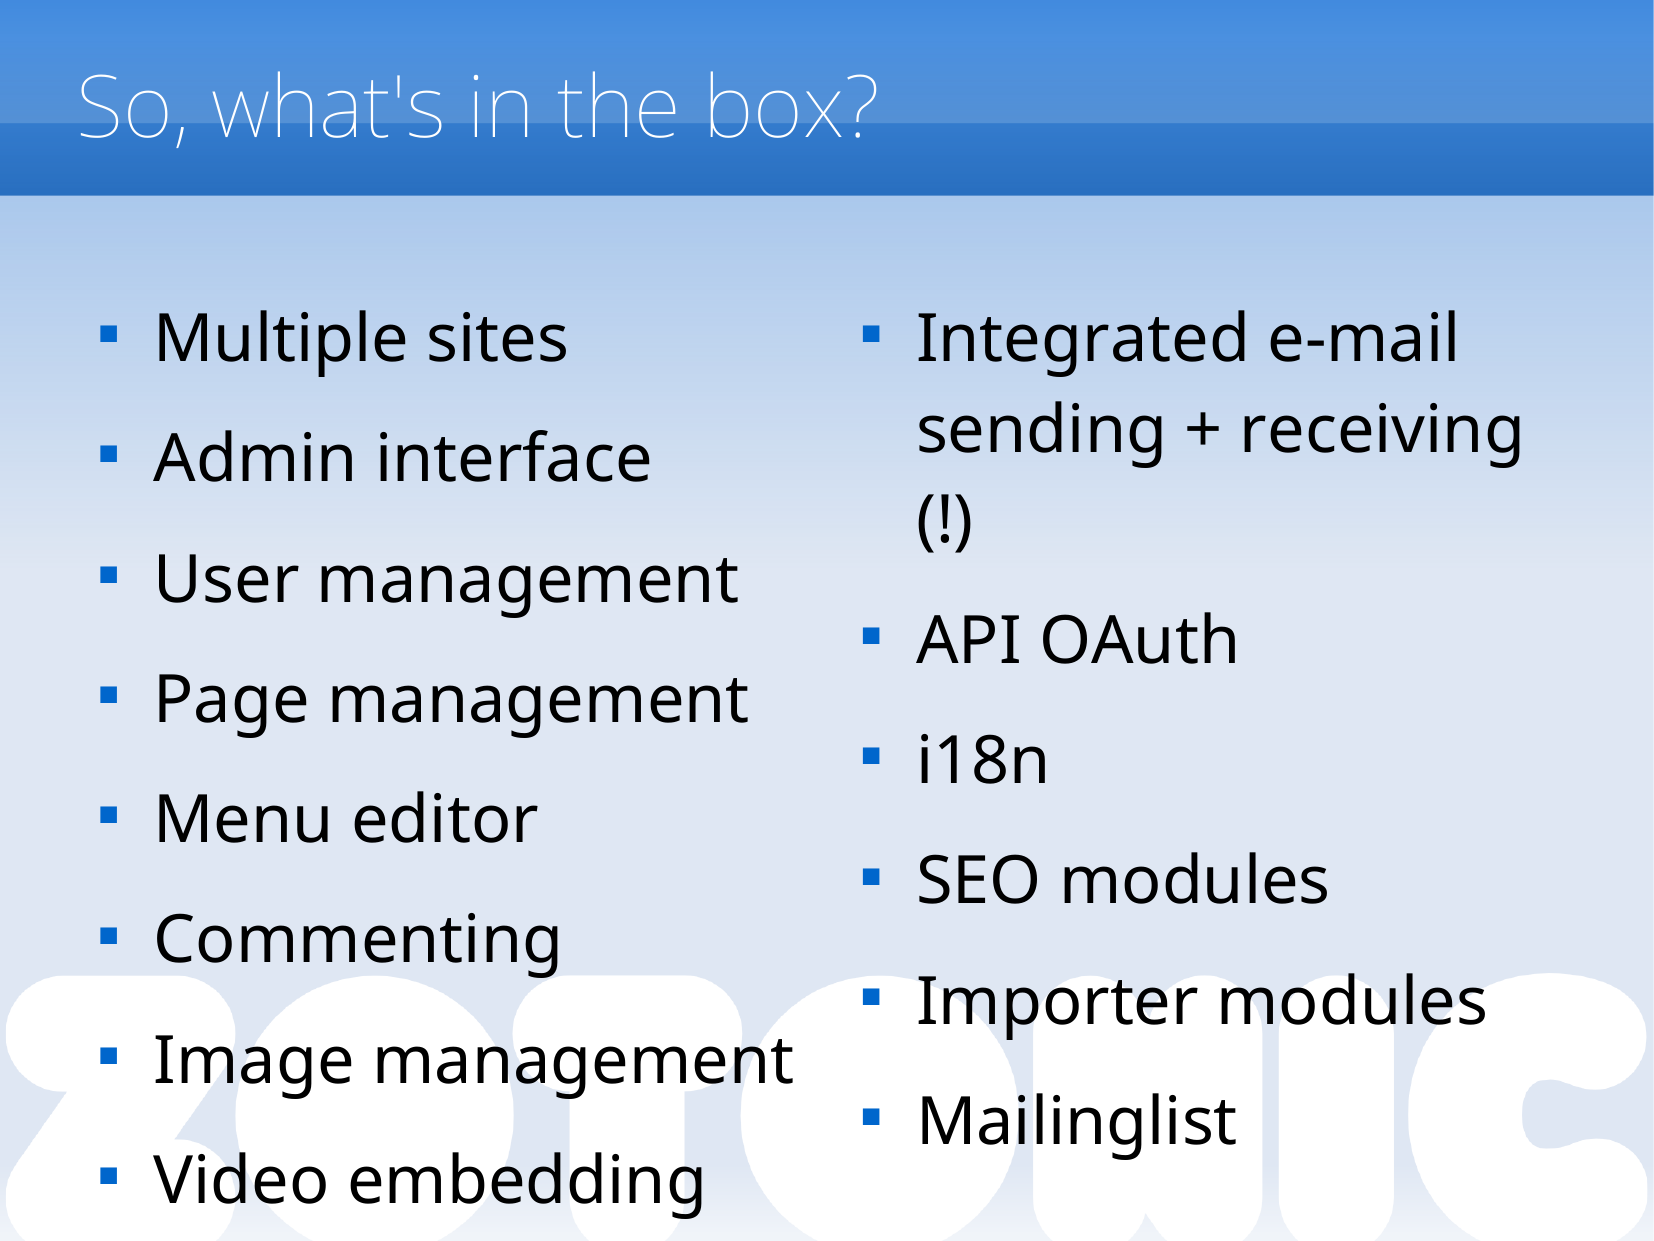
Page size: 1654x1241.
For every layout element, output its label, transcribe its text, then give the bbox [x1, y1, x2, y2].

list Multiple sites Admin interface User management Page management Menu editor Commenting Image management Video embedding [82, 290, 845, 1109]
list Integrated e-mail sending + receiving (!) API OAuth i18n SEO modules Importer modules Mailinglist [845, 290, 1572, 1109]
picture [0, 0, 1654, 1241]
title So, what's in the box? [76, 0, 1565, 208]
